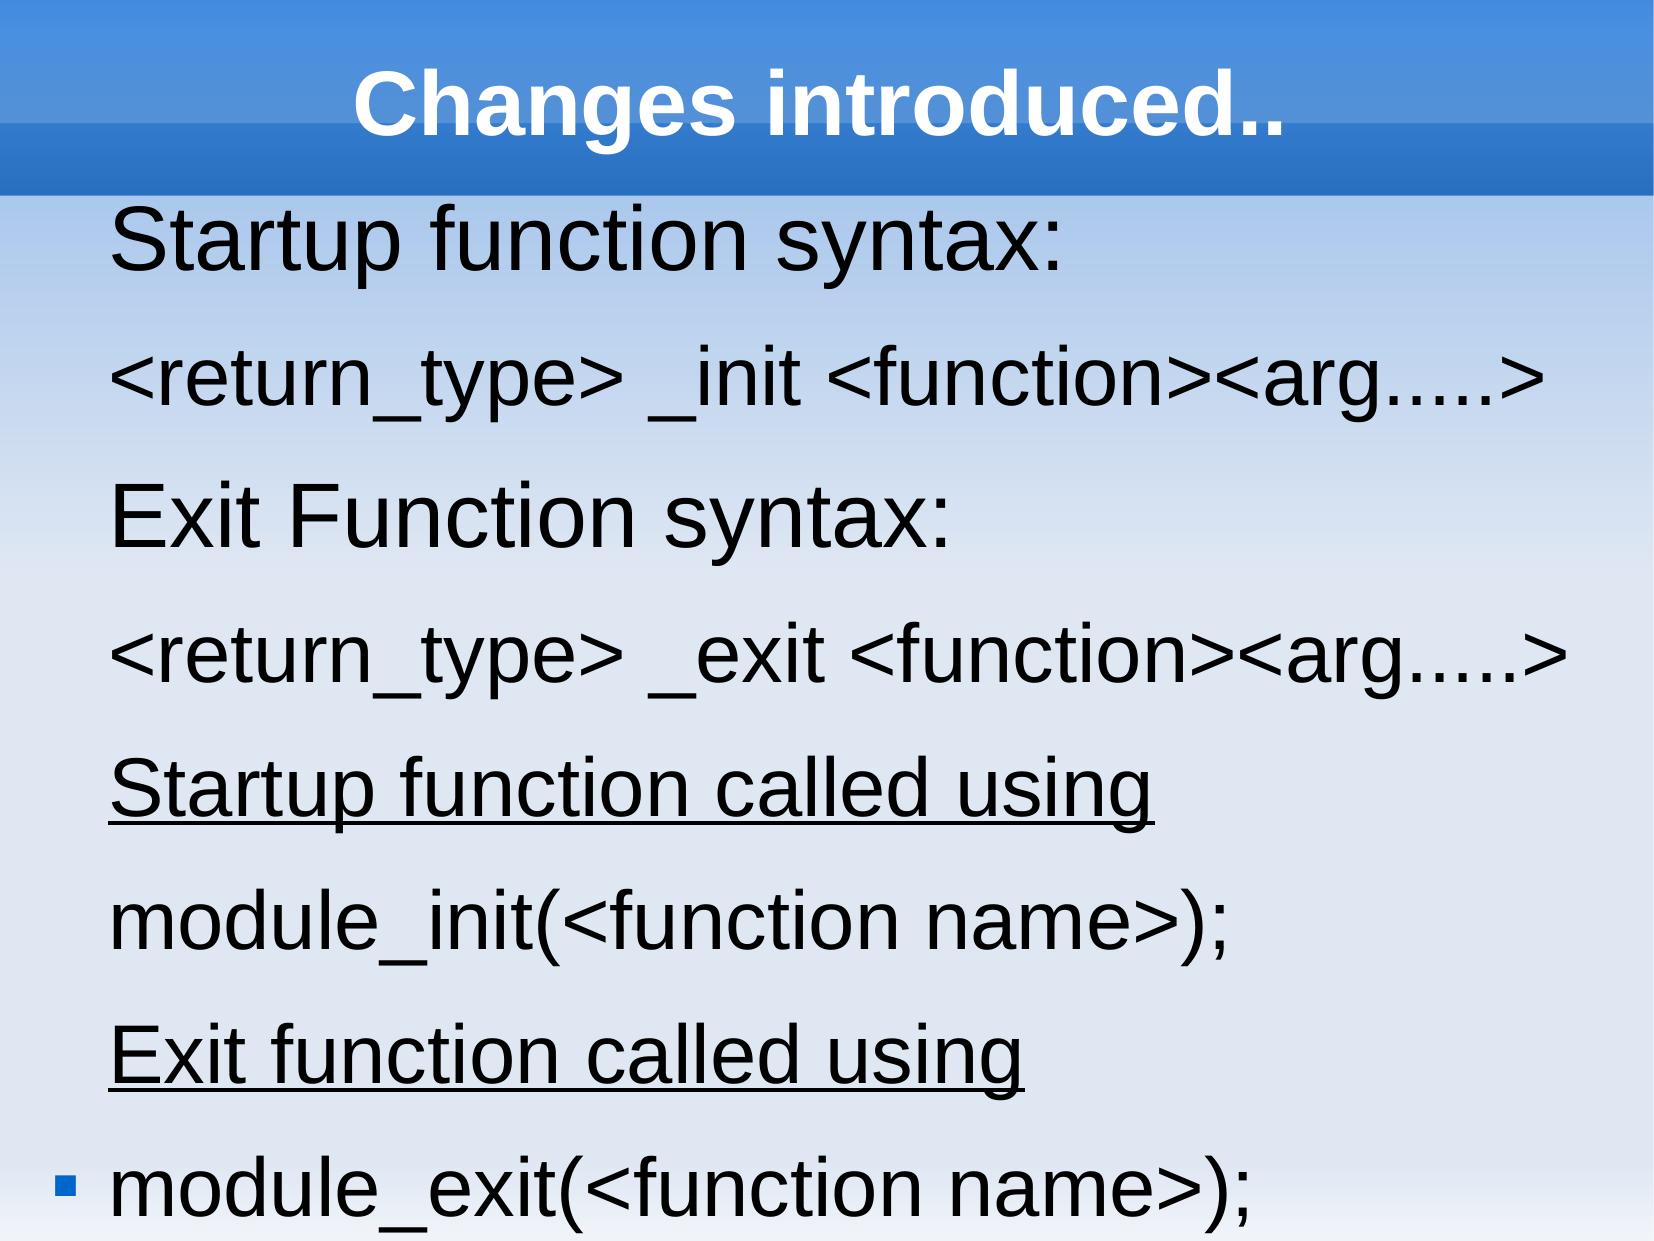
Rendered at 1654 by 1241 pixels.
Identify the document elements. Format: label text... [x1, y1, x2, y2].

picture [0, 0, 1654, 1241]
list Startup function syntax: <return_type> _init <function><arg.....> Exit Function syntax: <return_type> _exit <function><arg.....> Startup function called using module_init(<function name>); Exit function called using module_exit(<function name>); [37, 187, 1613, 1241]
title Changes introduced.. [76, 7, 1565, 187]
